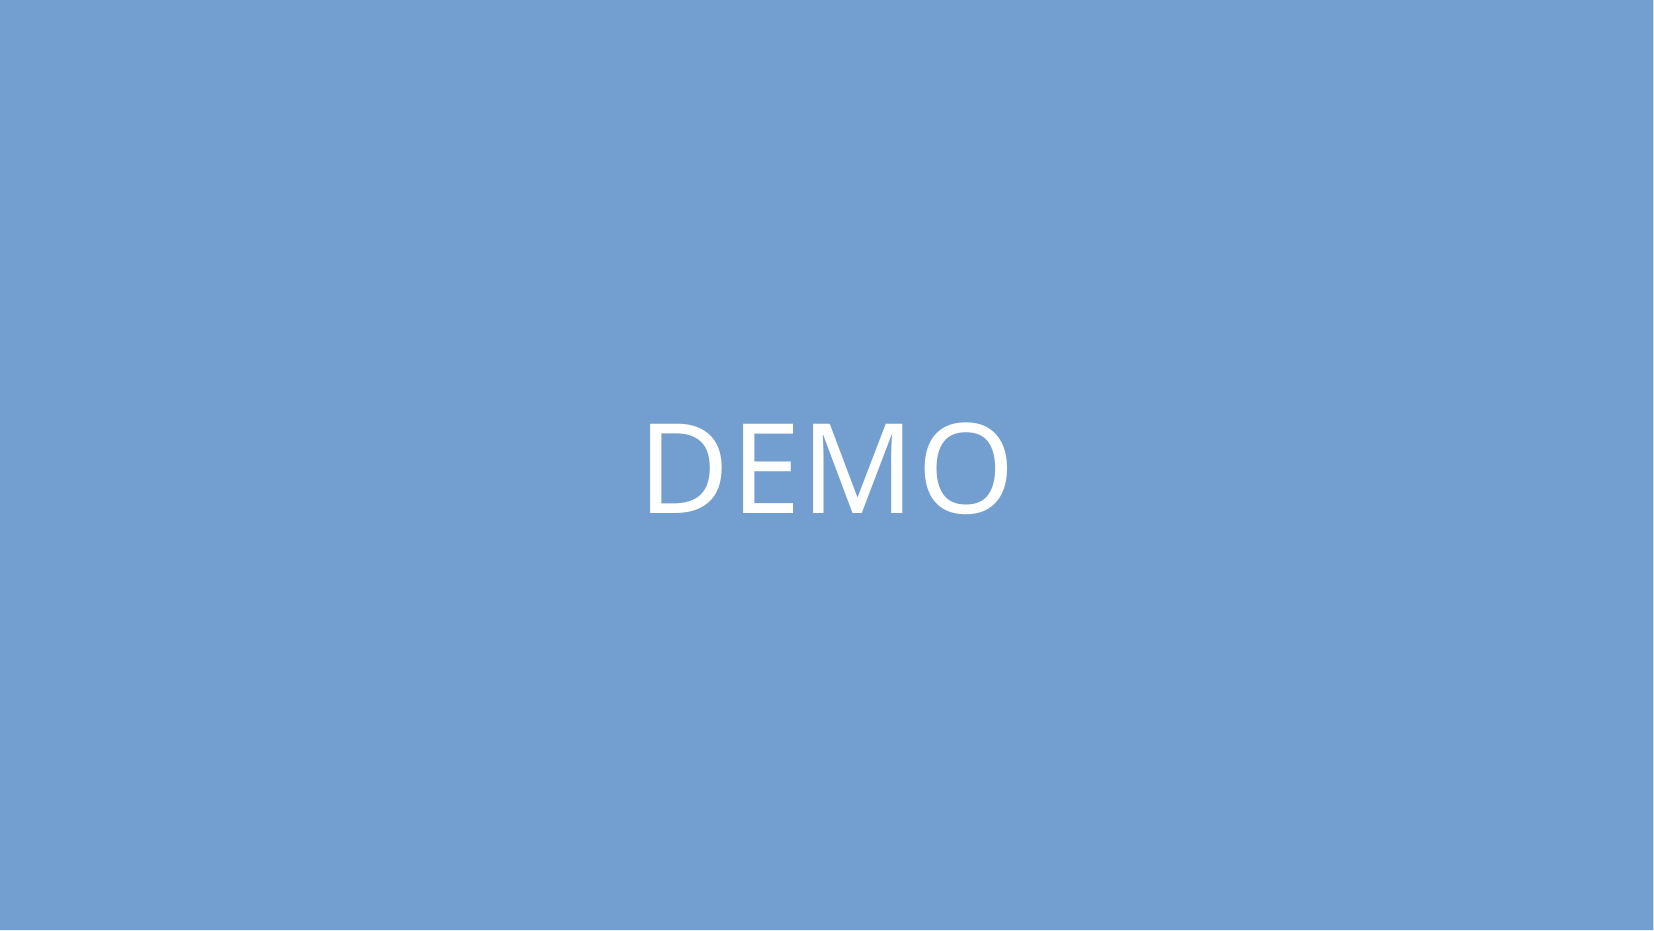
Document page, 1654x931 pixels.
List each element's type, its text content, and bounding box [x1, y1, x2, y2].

title DEMO [0, 0, 1654, 931]
